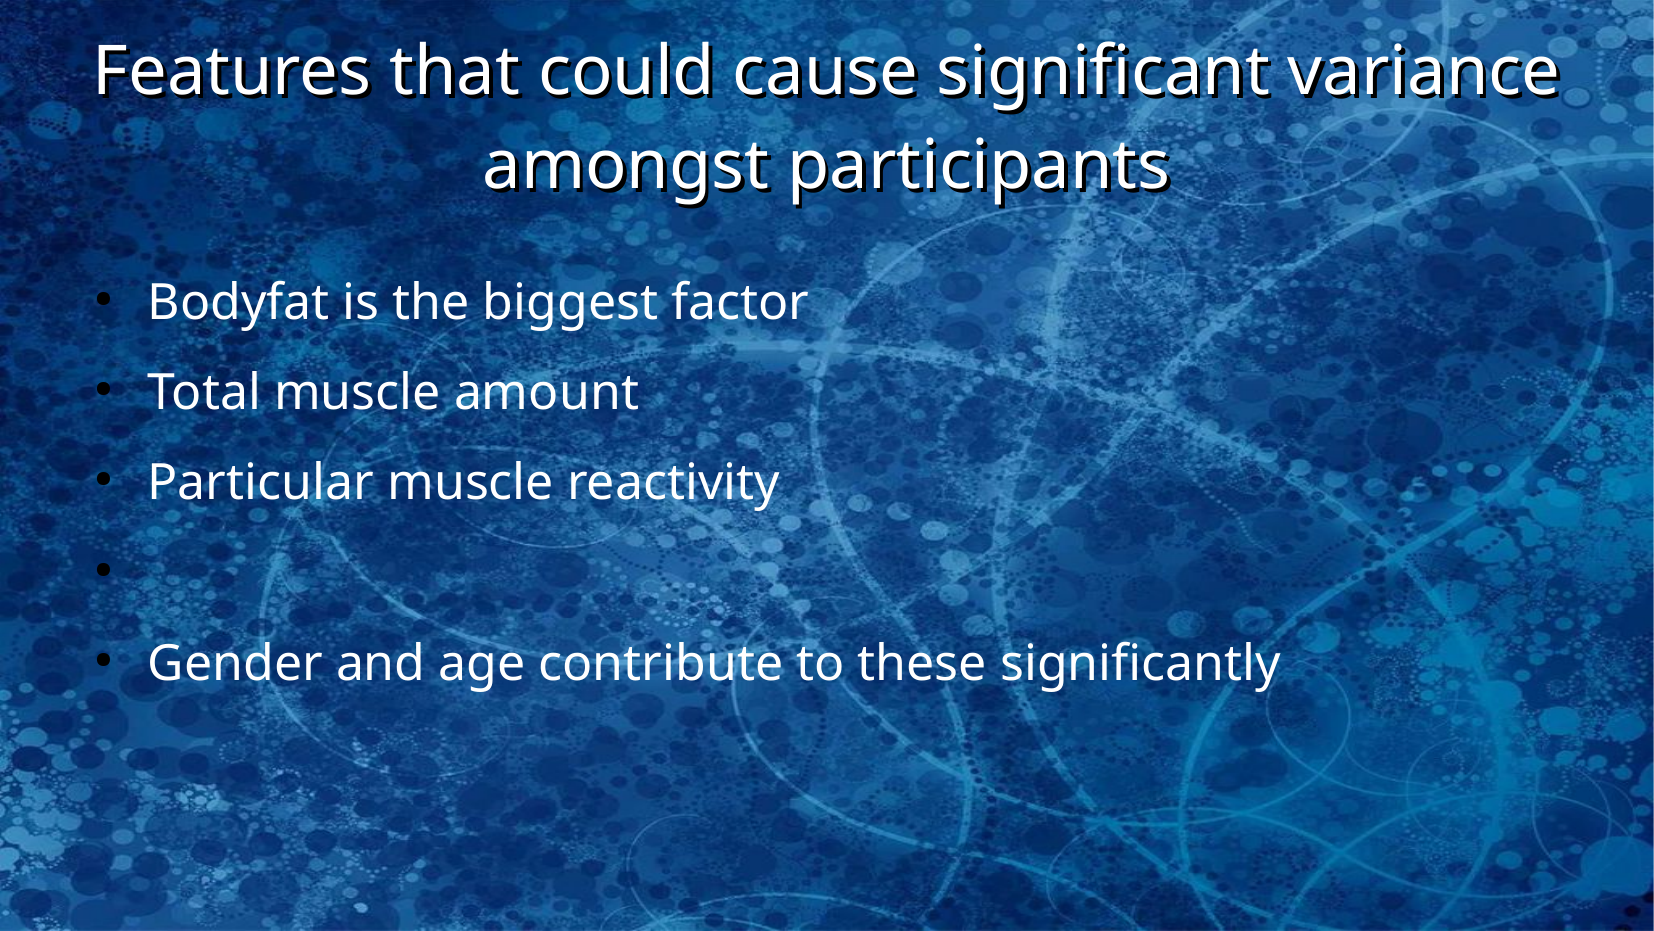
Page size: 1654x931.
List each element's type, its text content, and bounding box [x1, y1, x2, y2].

picture [0, 0, 1654, 931]
list Bodyfat is the biggest factor Total muscle amount Particular muscle reactivity Gender and age contribute to these significantly [76, 265, 1565, 806]
title Features that could cause significant variance amongst participants [82, 0, 1571, 236]
